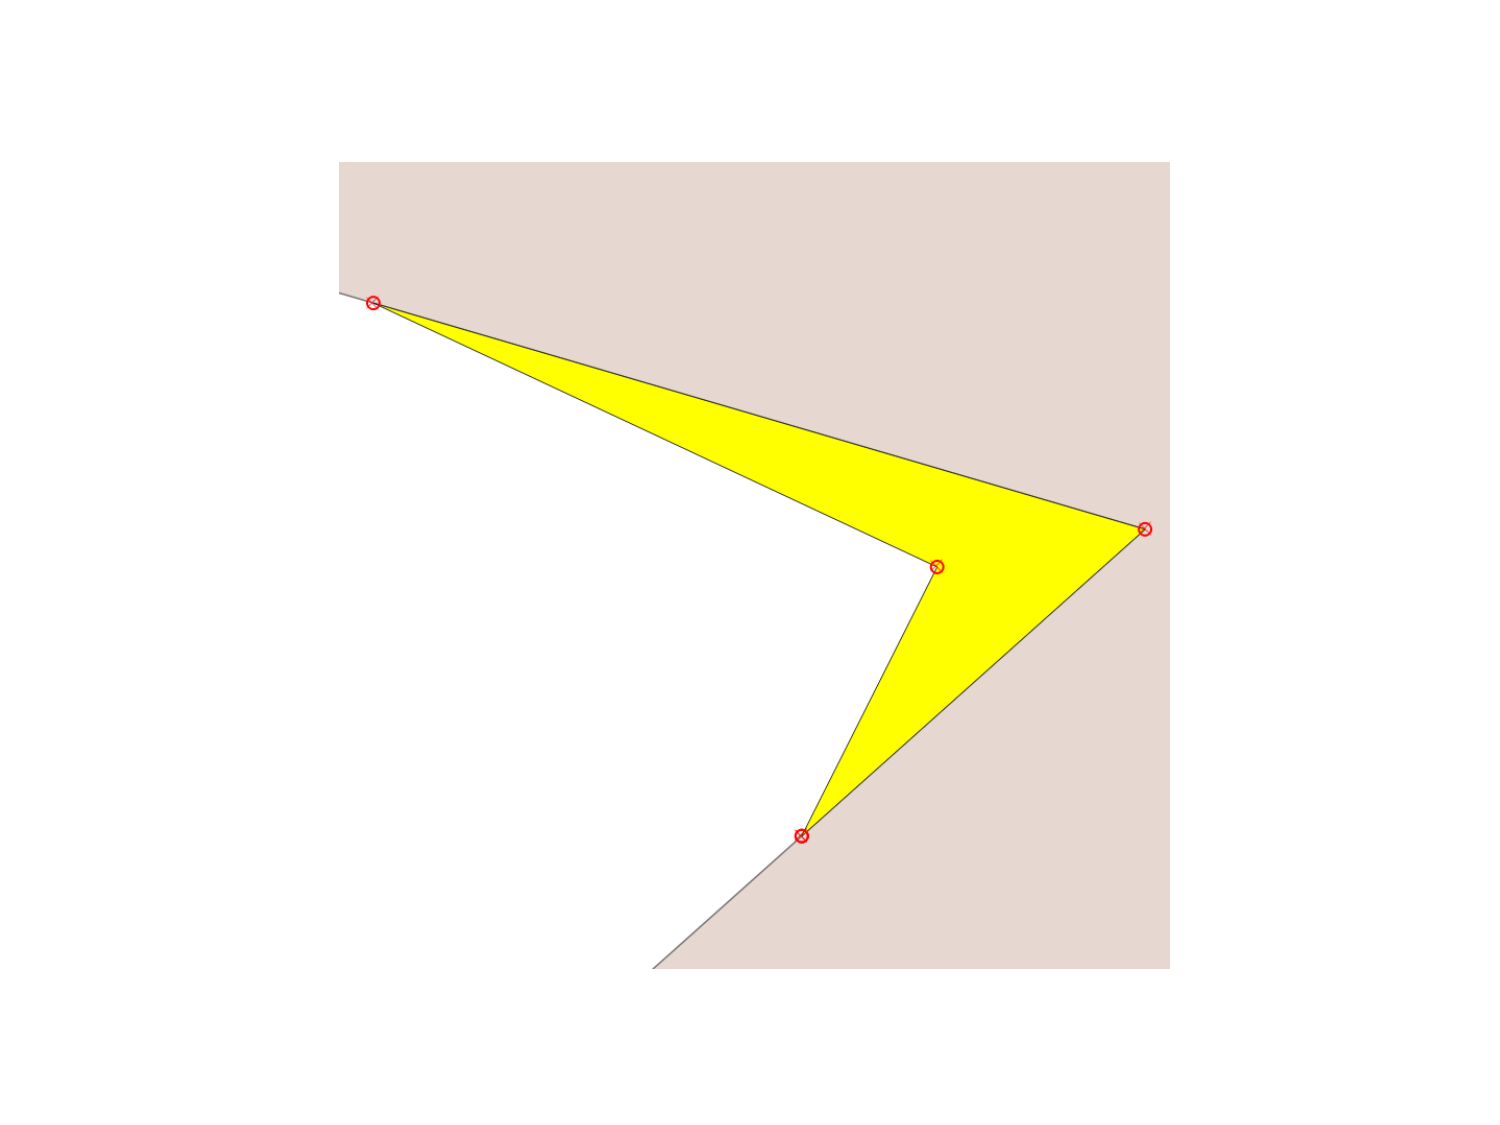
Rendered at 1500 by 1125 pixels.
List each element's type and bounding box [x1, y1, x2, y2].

picture [339, 162, 1170, 969]
